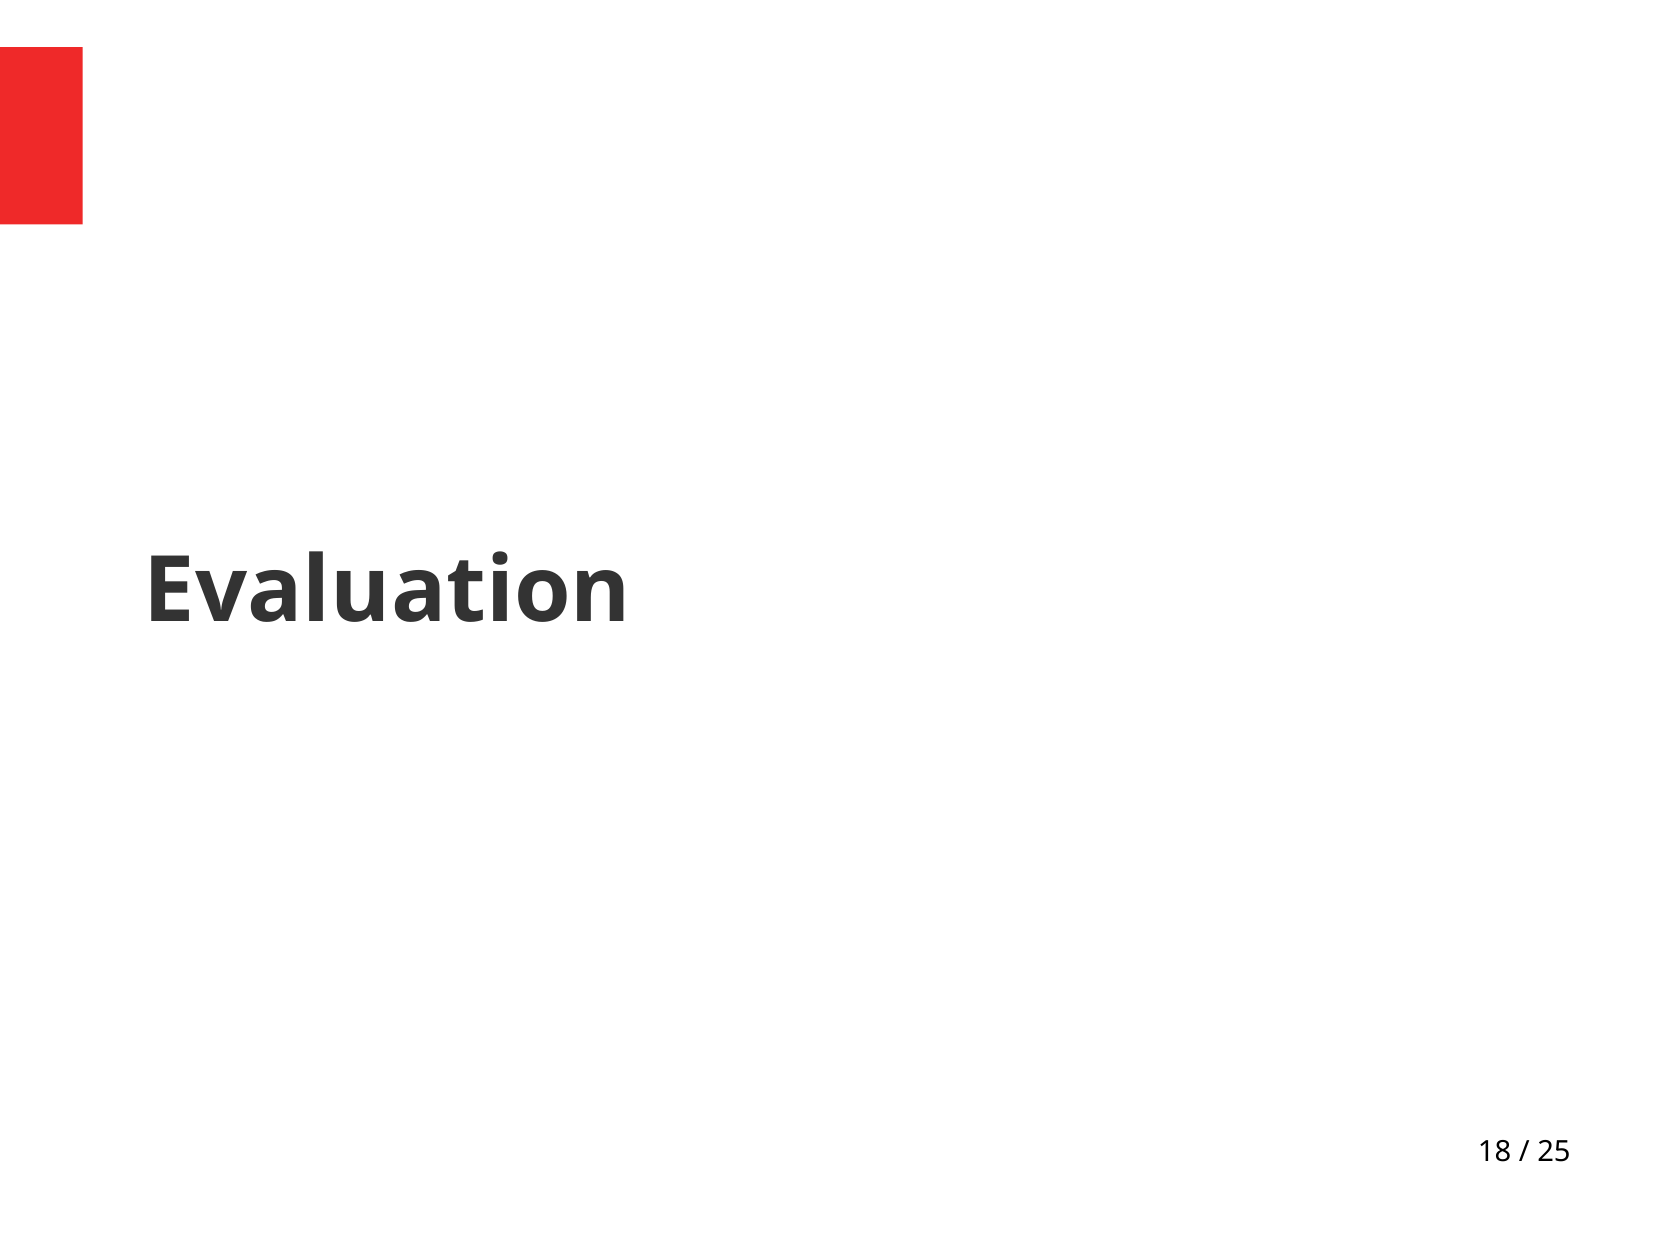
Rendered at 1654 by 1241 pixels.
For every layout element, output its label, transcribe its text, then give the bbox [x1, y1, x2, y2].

title Evaluation [143, 482, 1597, 690]
